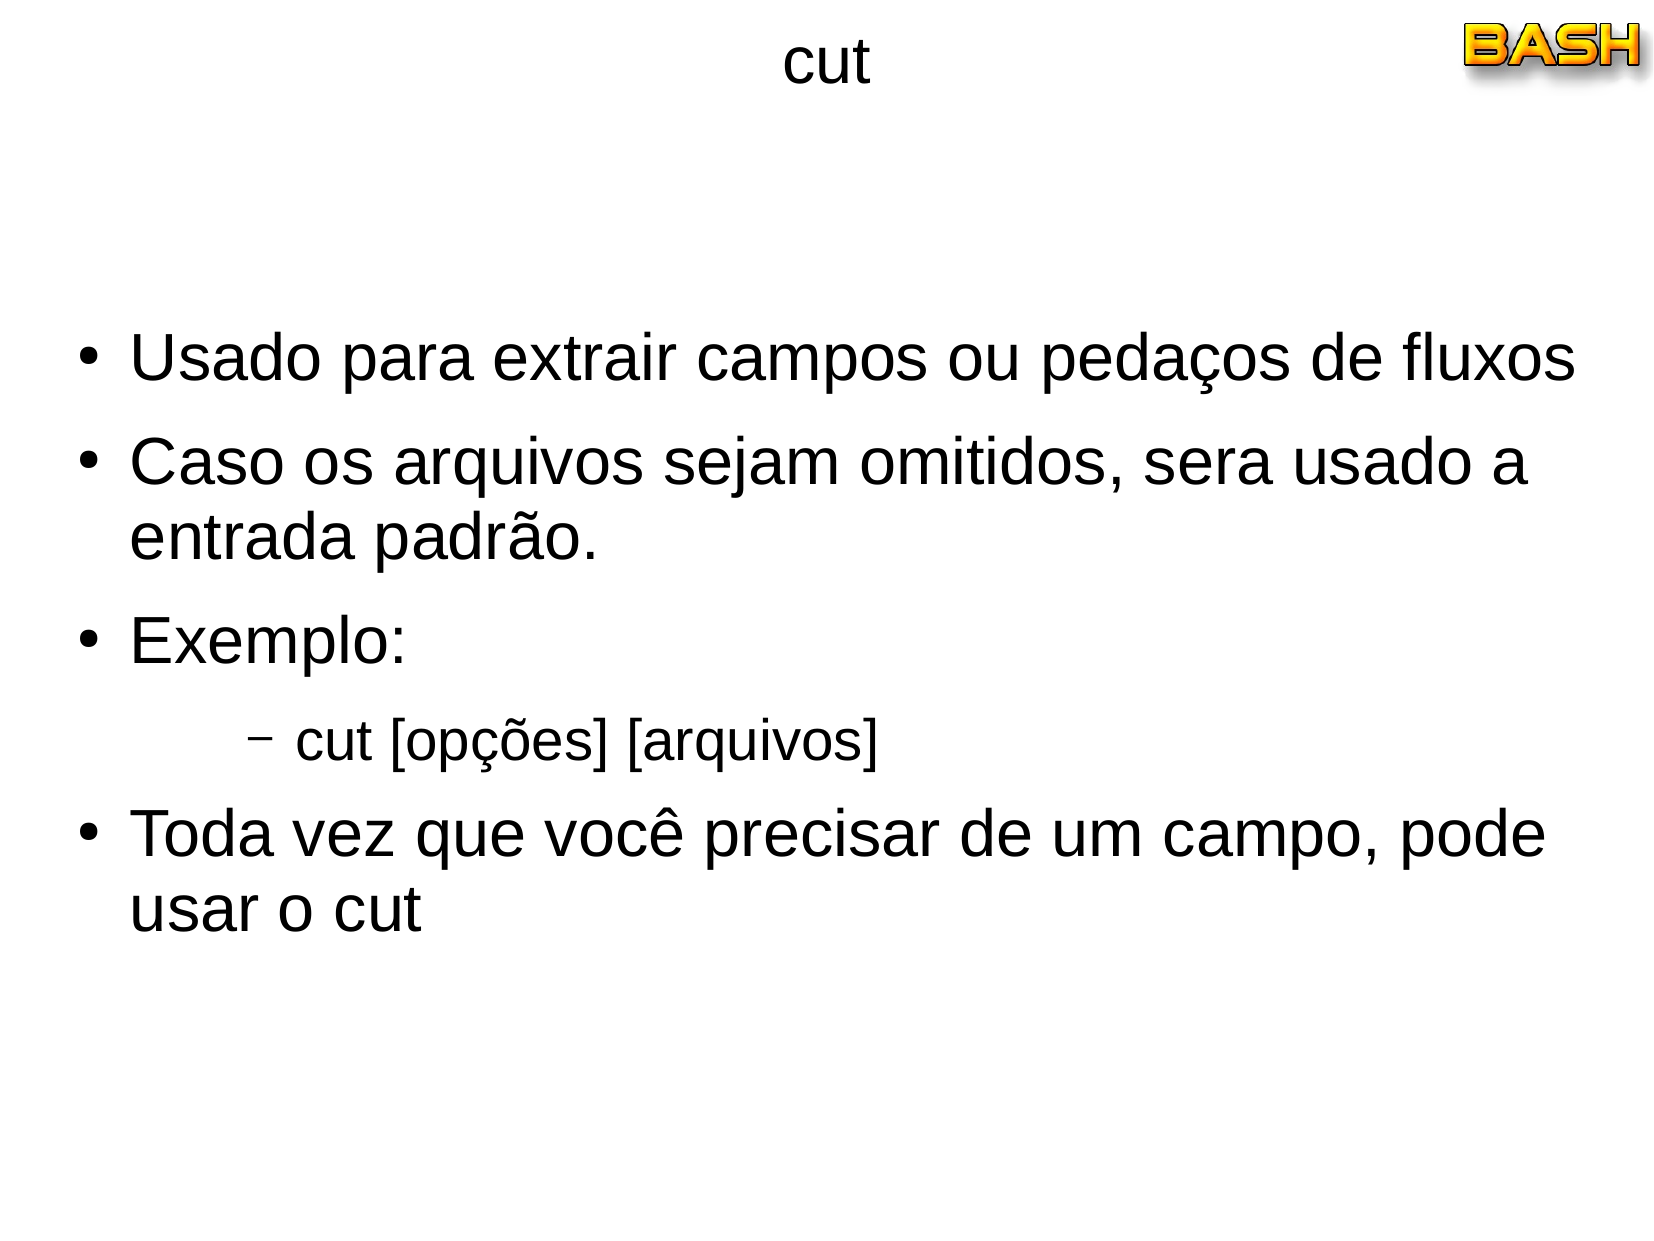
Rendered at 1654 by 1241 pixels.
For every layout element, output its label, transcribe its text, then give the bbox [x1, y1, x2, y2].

list Usado para extrair campos ou pedaços de fluxos Caso os arquivos sejam omitidos, sera usado a entrada padrão. Exemplo: cut [opções] [arquivos] Toda vez que você precisar de um campo, pode usar o cut [59, 319, 1595, 946]
title cut [82, 22, 1571, 98]
picture [1450, 0, 1654, 96]
